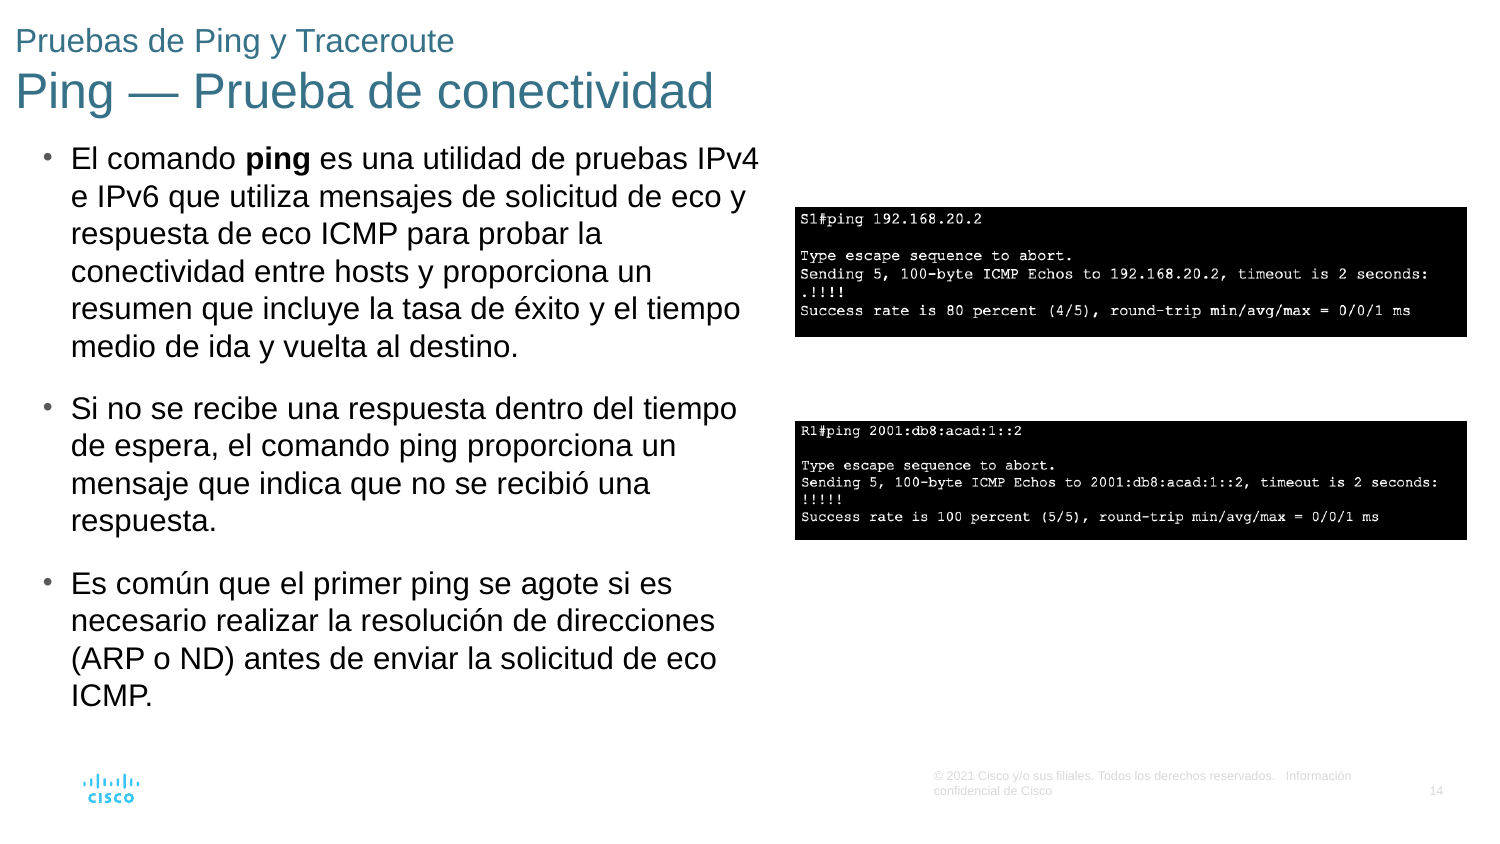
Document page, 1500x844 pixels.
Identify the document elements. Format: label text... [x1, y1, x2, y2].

picture [795, 207, 1467, 337]
list El comando ping es una utilidad de pruebas IPv4 e IPv6 que utiliza mensajes de solicitud de eco y respuesta de eco ICMP para probar la conectividad entre hosts y proporciona un resumen que incluye la tasa de éxito y el tiempo medio de ida y vuelta al destino. Si no se recibe una respuesta dentro del tiempo de espera, el comando ping proporciona un mensaje que indica que no se recibió una respuesta. Es común que el primer ping se agote si es necesario realizar la resolución de direcciones (ARP o ND) antes de enviar la solicitud de eco ICMP. [27, 131, 796, 758]
title Pruebas de Ping y Traceroute Ping — Prueba de conectividad [0, 6, 1500, 131]
picture [795, 421, 1467, 540]
